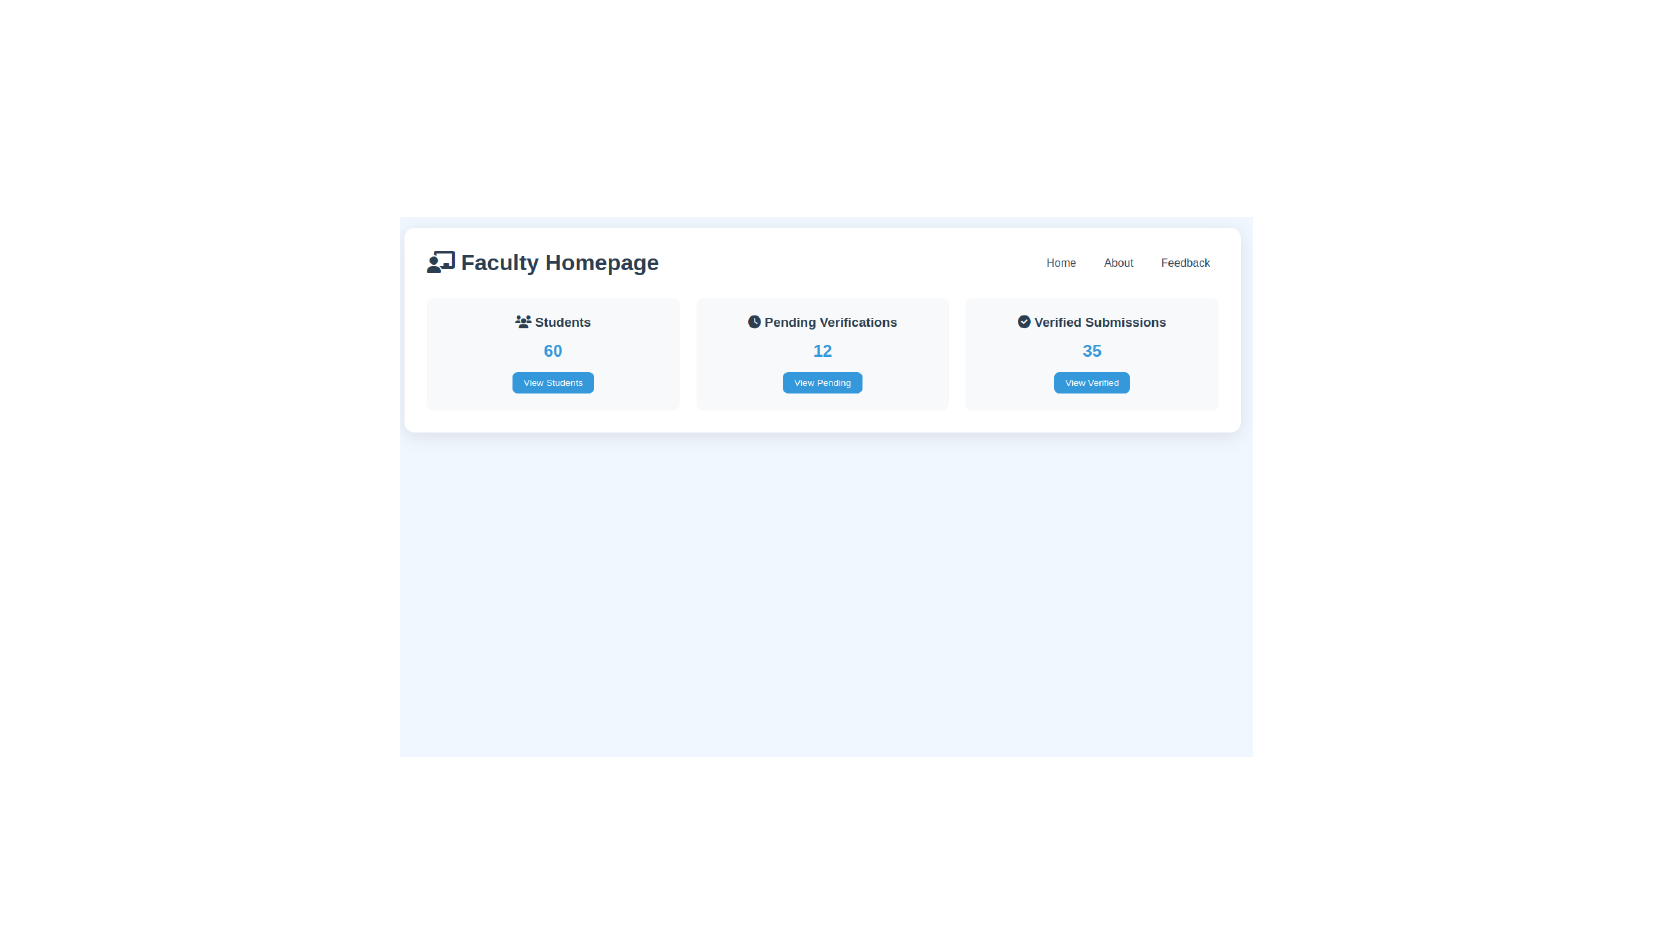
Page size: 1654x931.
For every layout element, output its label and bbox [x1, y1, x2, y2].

picture [400, 217, 1253, 758]
